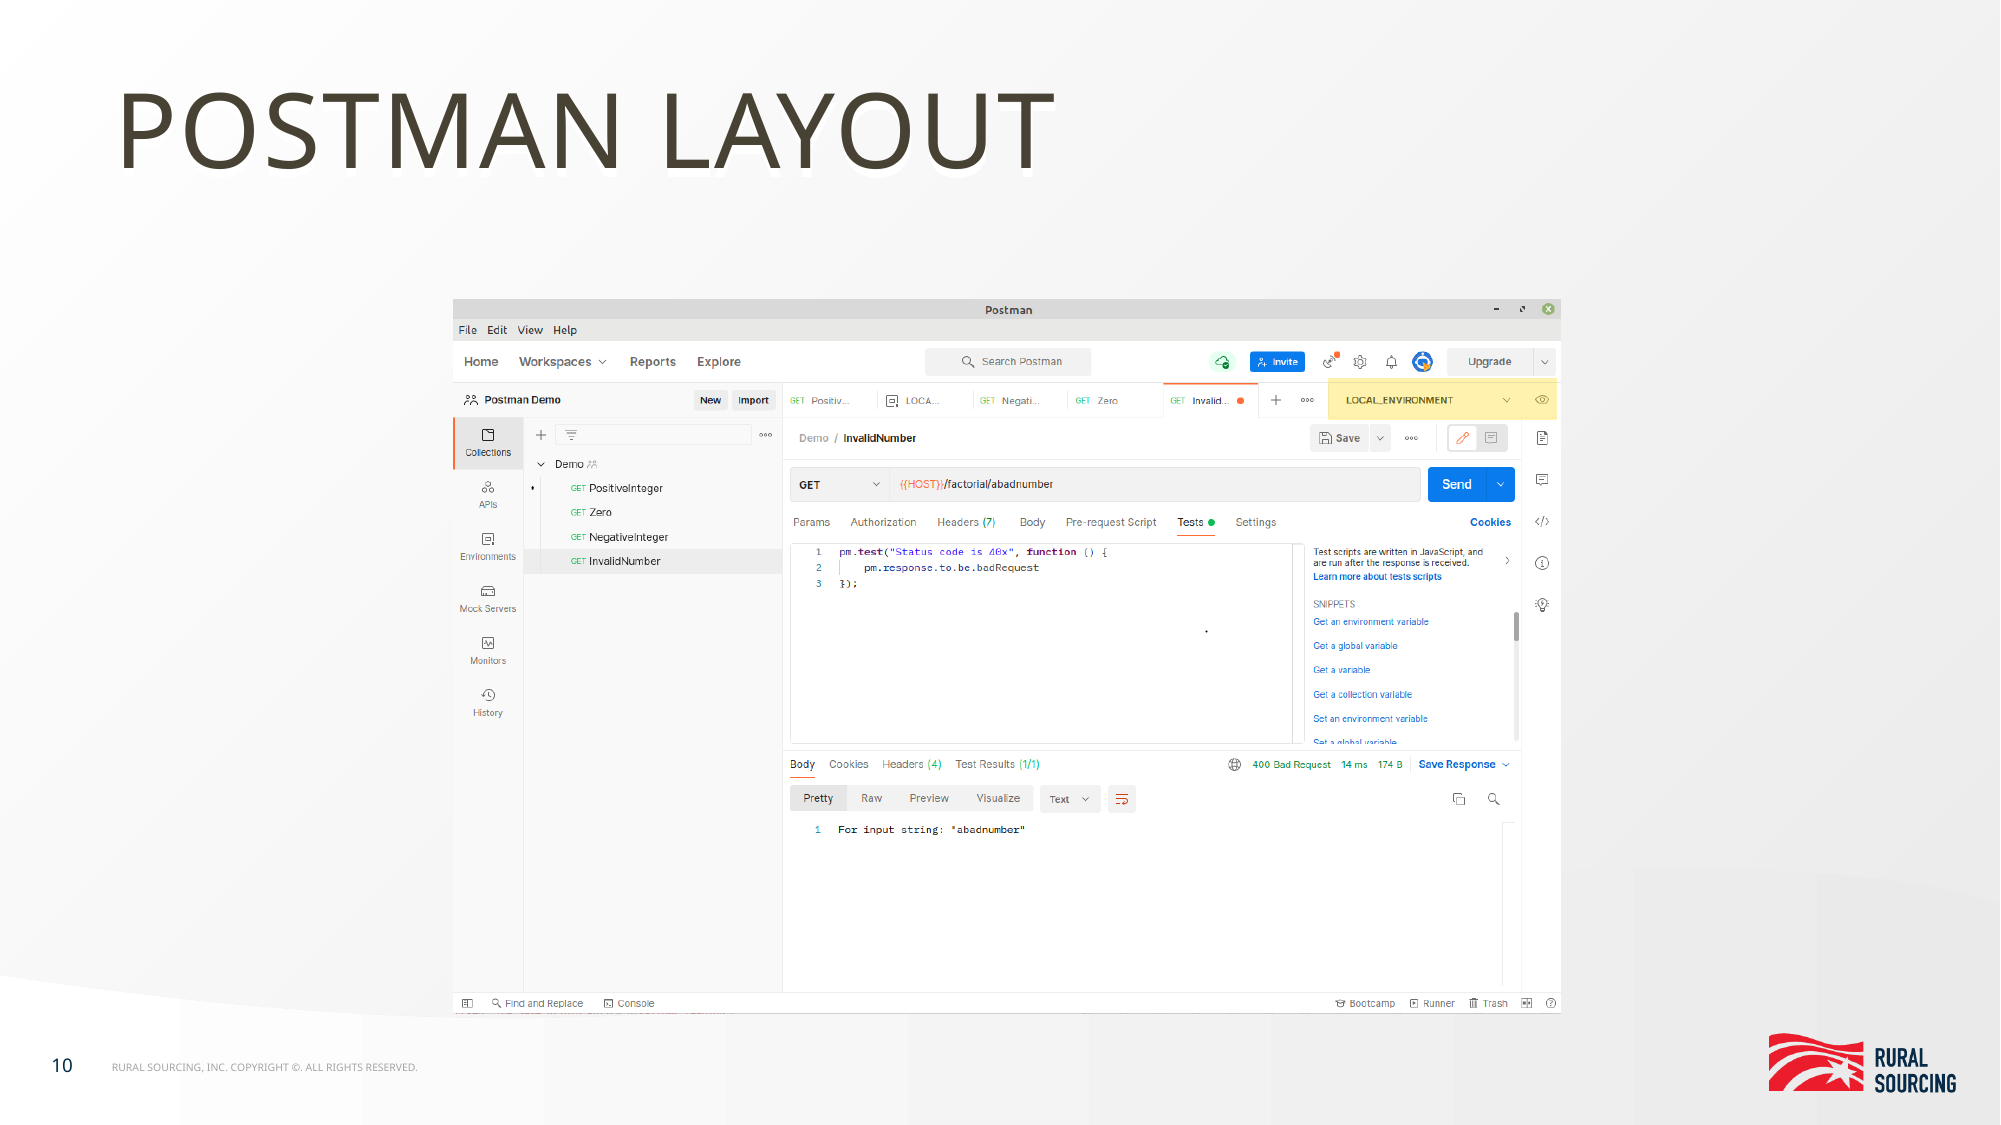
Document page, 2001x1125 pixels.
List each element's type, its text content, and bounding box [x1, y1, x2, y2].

title postman layout [99, 44, 1900, 233]
picture [1769, 1033, 1956, 1093]
picture [453, 299, 1561, 1014]
